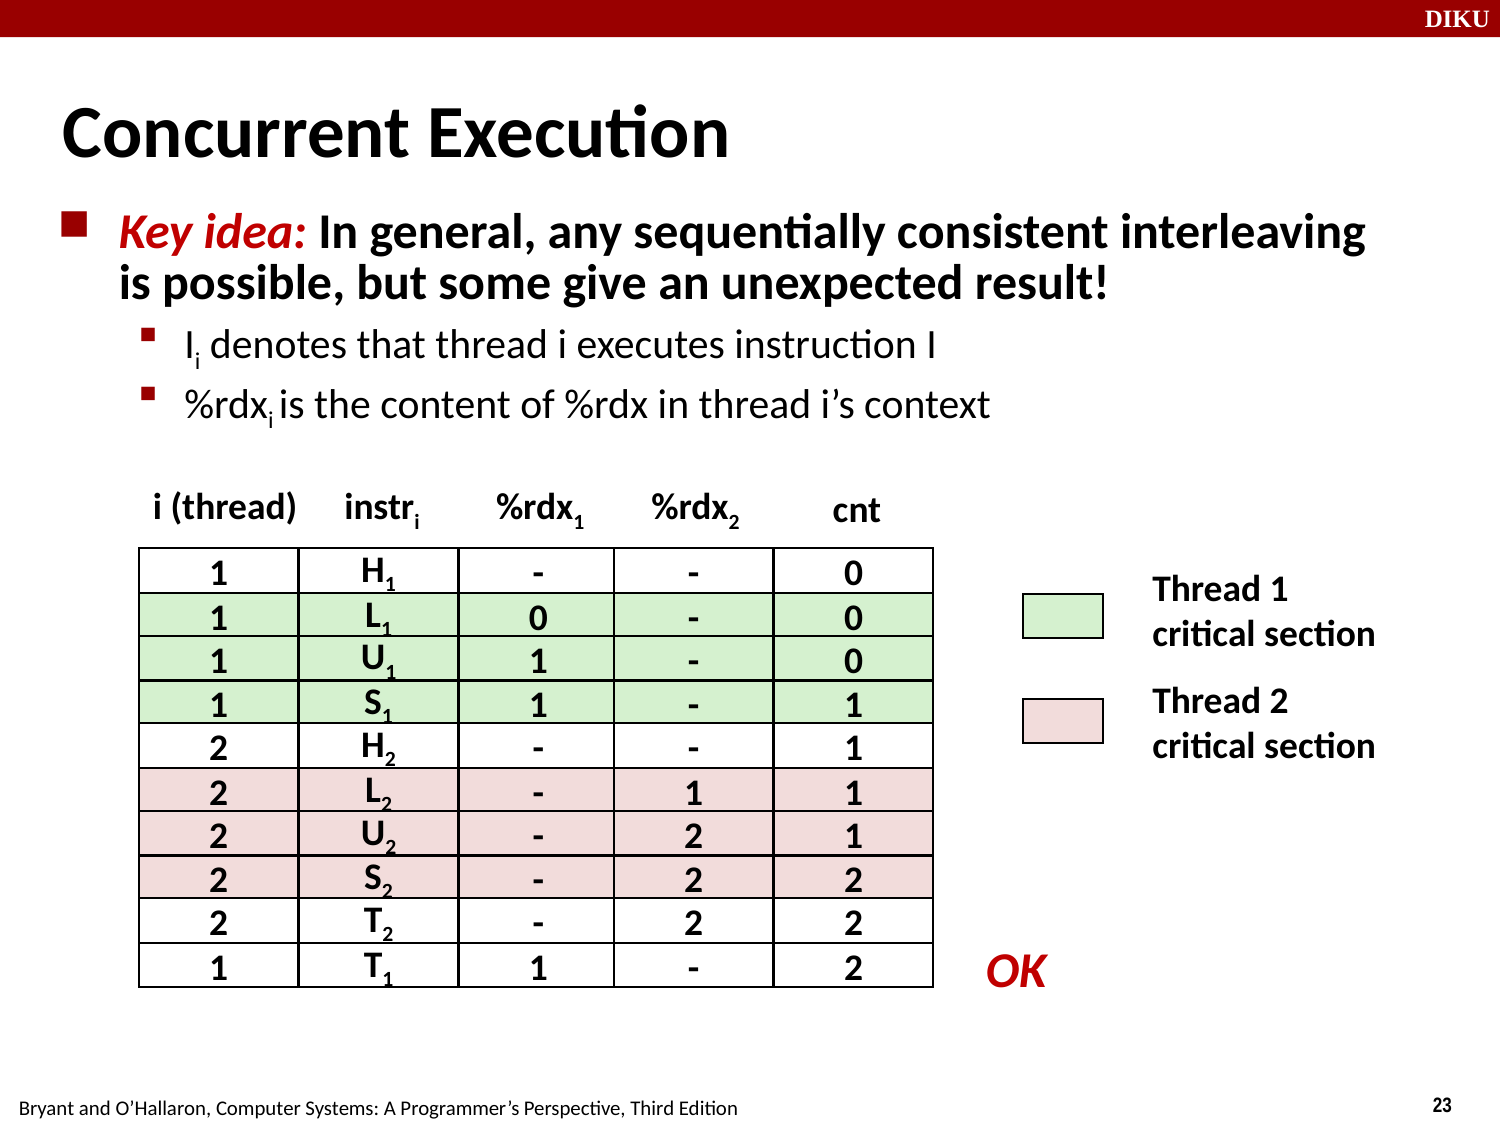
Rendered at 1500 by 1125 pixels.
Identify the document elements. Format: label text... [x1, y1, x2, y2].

text_box - [613, 723, 774, 767]
text_box S1 [299, 680, 458, 723]
text_box 1 [774, 810, 934, 855]
text_box L1 [299, 592, 458, 635]
text_box 1 [613, 767, 774, 810]
text_box 2 [138, 810, 299, 855]
text_box U2 [299, 810, 458, 855]
text_box - [613, 680, 774, 723]
text_box 2 [613, 810, 774, 855]
text_box 1 [138, 548, 299, 592]
text_box Thread 2 critical section [1137, 668, 1400, 774]
text_box Key idea: In general, any sequentially consistent interleaving is possible, but some give an unexpected result! Ii denotes that thread i executes instruction I %rdxi is the content of %rdx in thread i’s context [47, 200, 1411, 439]
text_box H1 [299, 548, 458, 592]
text_box [1023, 698, 1104, 743]
text_box %rdx2 [636, 474, 755, 541]
text_box 2 [138, 855, 299, 898]
text_box 2 [774, 942, 934, 988]
text_box [1023, 593, 1104, 639]
text_box 1 [774, 767, 934, 810]
text_box 2 [774, 855, 934, 898]
text_box - [458, 548, 613, 592]
text_box 0 [774, 592, 934, 635]
text_box 2 [138, 723, 299, 767]
text_box - [458, 855, 613, 898]
text_box Concurrent Execution [48, 80, 1134, 175]
text_box L2 [299, 767, 458, 810]
text_box 1 [774, 680, 934, 723]
text_box 1 [458, 635, 613, 680]
text_box 1 [138, 592, 299, 635]
text_box 1 [138, 942, 299, 988]
text_box 2 [613, 898, 774, 942]
text_box i (thread) [138, 475, 313, 535]
text_box - [458, 810, 613, 855]
text_box 2 [138, 898, 299, 942]
text_box 0 [774, 635, 934, 680]
text_box S2 [299, 855, 458, 898]
text_box - [458, 723, 613, 767]
text_box - [613, 548, 774, 592]
text_box OK [971, 930, 1062, 1005]
text_box 1 [458, 680, 613, 723]
text_box H2 [299, 723, 458, 767]
text_box 2 [613, 855, 774, 898]
text_box - [613, 592, 774, 635]
text_box 0 [458, 592, 613, 635]
text_box 1 [138, 680, 299, 723]
text_box Thread 1 critical section [1137, 556, 1400, 662]
text_box 0 [774, 548, 934, 592]
text_box %rdx1 [481, 474, 600, 541]
text_box 2 [774, 898, 934, 942]
text_box T2 [299, 898, 458, 942]
text_box - [458, 898, 613, 942]
text_box 2 [138, 767, 299, 810]
text_box - [613, 635, 774, 680]
text_box T1 [299, 942, 458, 988]
text_box U1 [299, 635, 458, 680]
text_box - [613, 942, 774, 988]
text_box cnt [817, 477, 896, 538]
text_box 1 [138, 635, 299, 680]
text_box instri [329, 474, 435, 541]
text_box 1 [458, 942, 613, 988]
text_box - [458, 767, 613, 810]
text_box 1 [774, 723, 934, 767]
